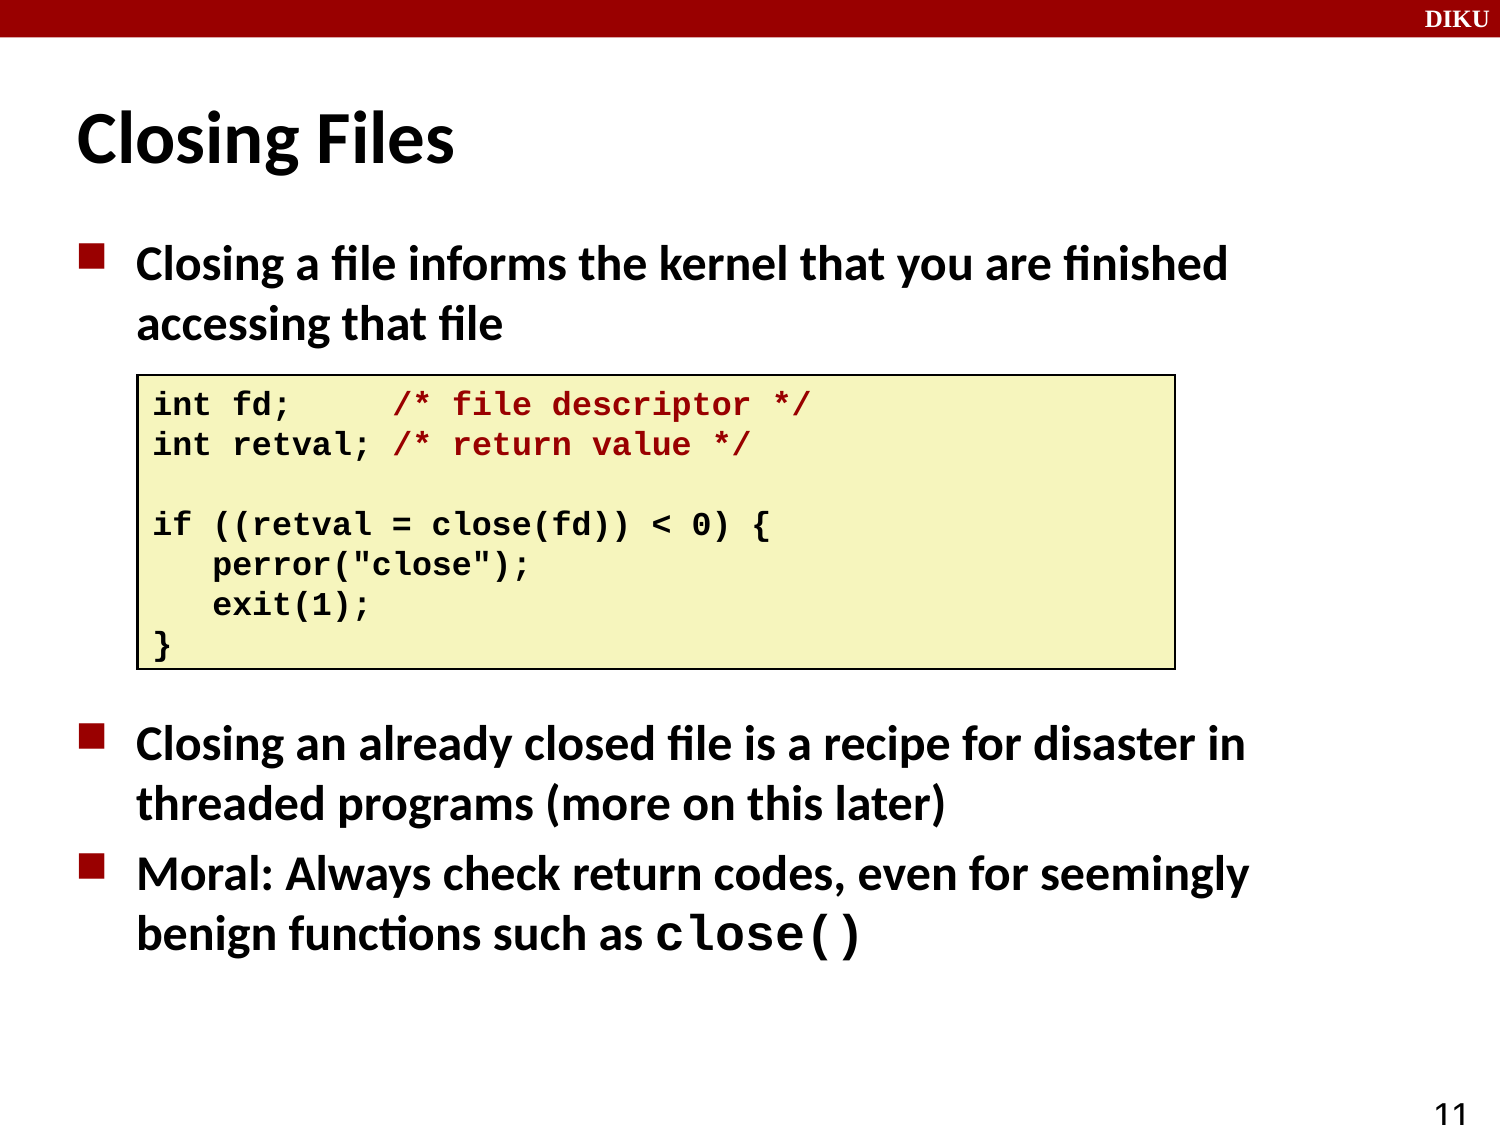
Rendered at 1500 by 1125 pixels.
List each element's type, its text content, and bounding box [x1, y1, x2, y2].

text_box Closing Files [62, 71, 1308, 197]
text_box Closing a file informs the kernel that you are finished accessing that file Closing an already closed file is a recipe for disaster in threaded programs (more on this later) Moral: Always check return codes, even for seemingly benign functions such as close() [65, 223, 1361, 1039]
text_box int fd; /* file descriptor */ int retval; /* return value */ if ((retval = close(fd)) < 0) { perror("close"); exit(1); } [137, 375, 1175, 670]
